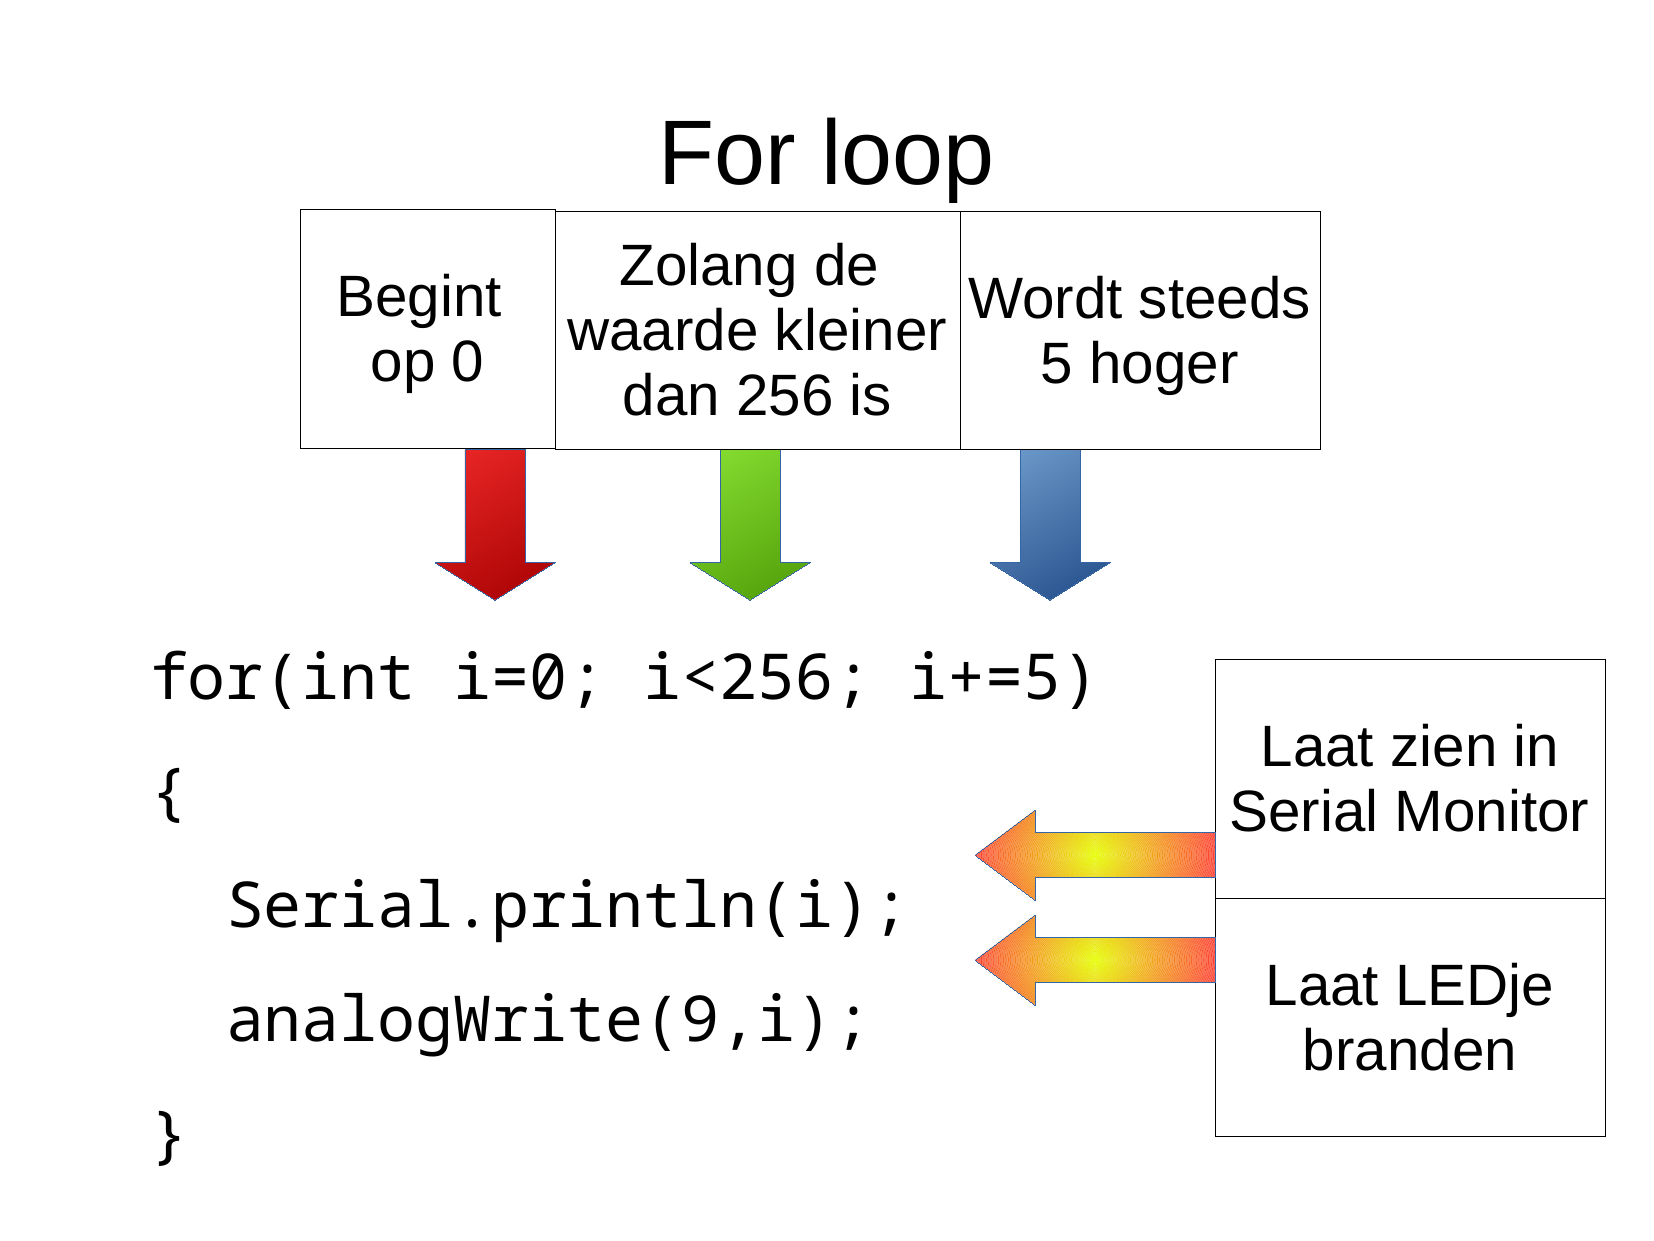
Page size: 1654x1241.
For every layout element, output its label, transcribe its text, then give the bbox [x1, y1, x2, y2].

text_box [435, 449, 556, 601]
text_box [975, 915, 1216, 1006]
title For loop [82, 49, 1571, 257]
text_box Begint op 0 [300, 209, 556, 449]
text_box [975, 810, 1216, 901]
text_box Zolang de waarde kleiner dan 256 is [555, 211, 960, 450]
text_box [690, 450, 811, 601]
text_box [990, 450, 1111, 601]
list for(int i=0; i<256; i+=5) { Serial.println(i); analogWrite(9,i); } [82, 290, 1571, 1186]
text_box Laat LEDje branden [1215, 898, 1606, 1137]
text_box Wordt steeds 5 hoger [960, 211, 1321, 450]
text_box Laat zien in Serial Monitor [1215, 659, 1606, 898]
